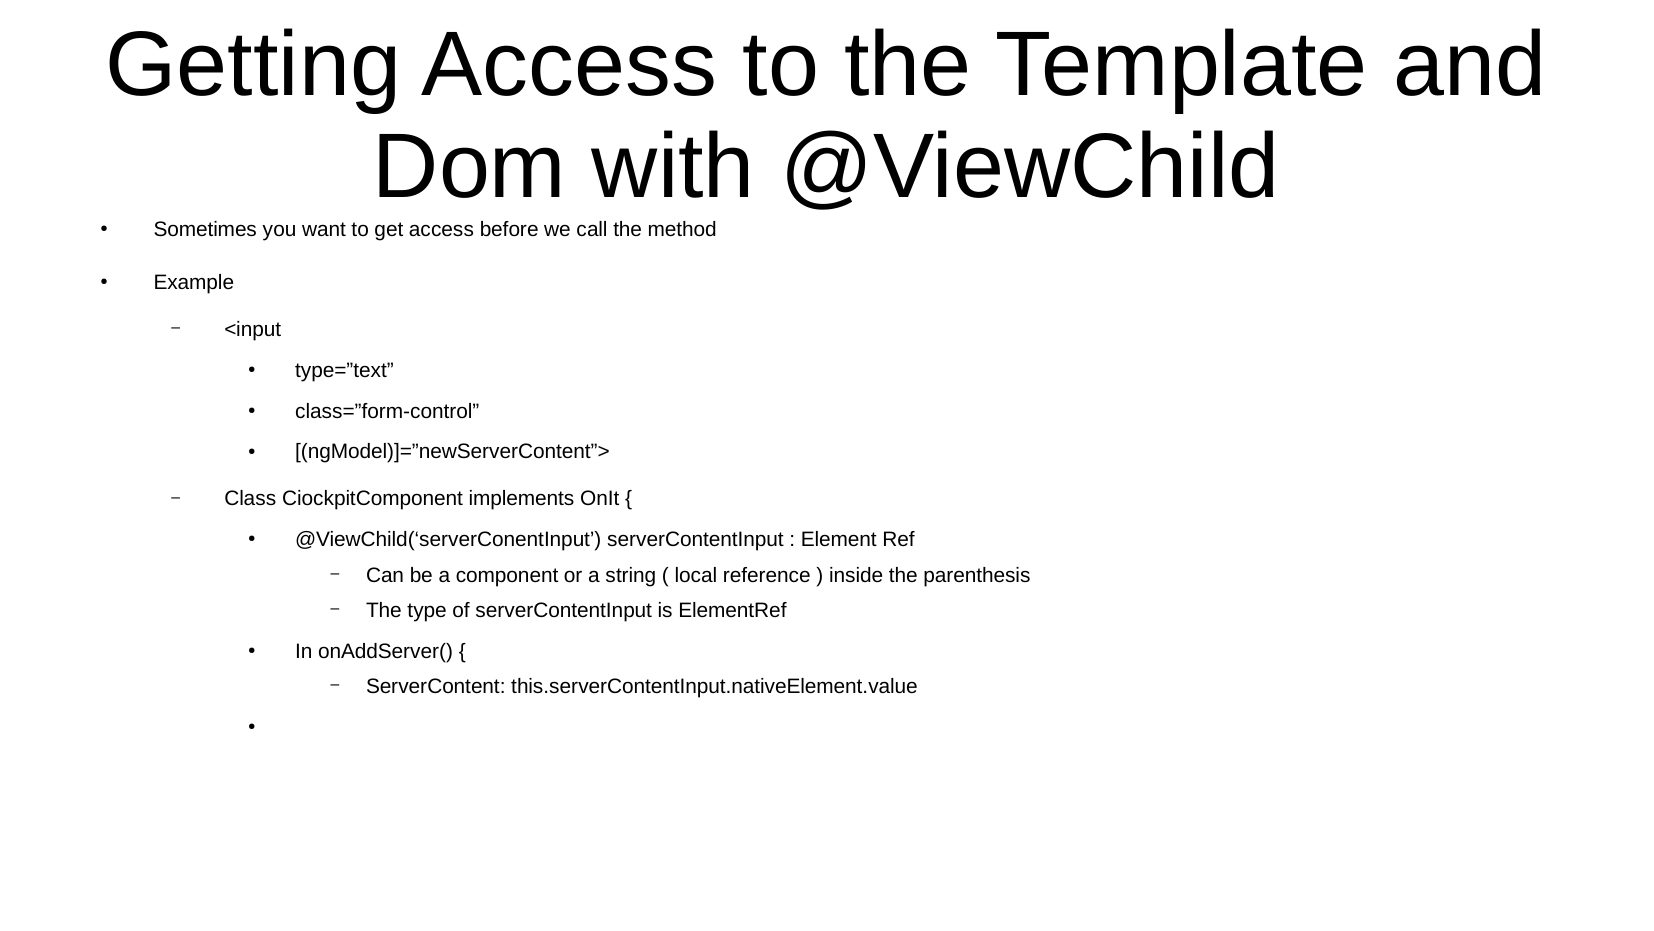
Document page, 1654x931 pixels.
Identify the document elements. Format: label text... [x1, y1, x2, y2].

list Sometimes you want to get access before we call the method Example <input type=”text” class=”form-control” [(ngModel)]=”newServerContent”> Class CiockpitComponent implements OnIt { @ViewChild(‘serverConentInput’) serverContentInput : Element Ref Can be a component or a string ( local reference ) inside the parenthesis The type of serverContentInput is ElementRef In onAddServer() { ServerContent: this.serverContentInput.nativeElement.value [82, 217, 1576, 916]
title Getting Access to the Template and Dom with @ViewChild [82, 28, 1571, 201]
